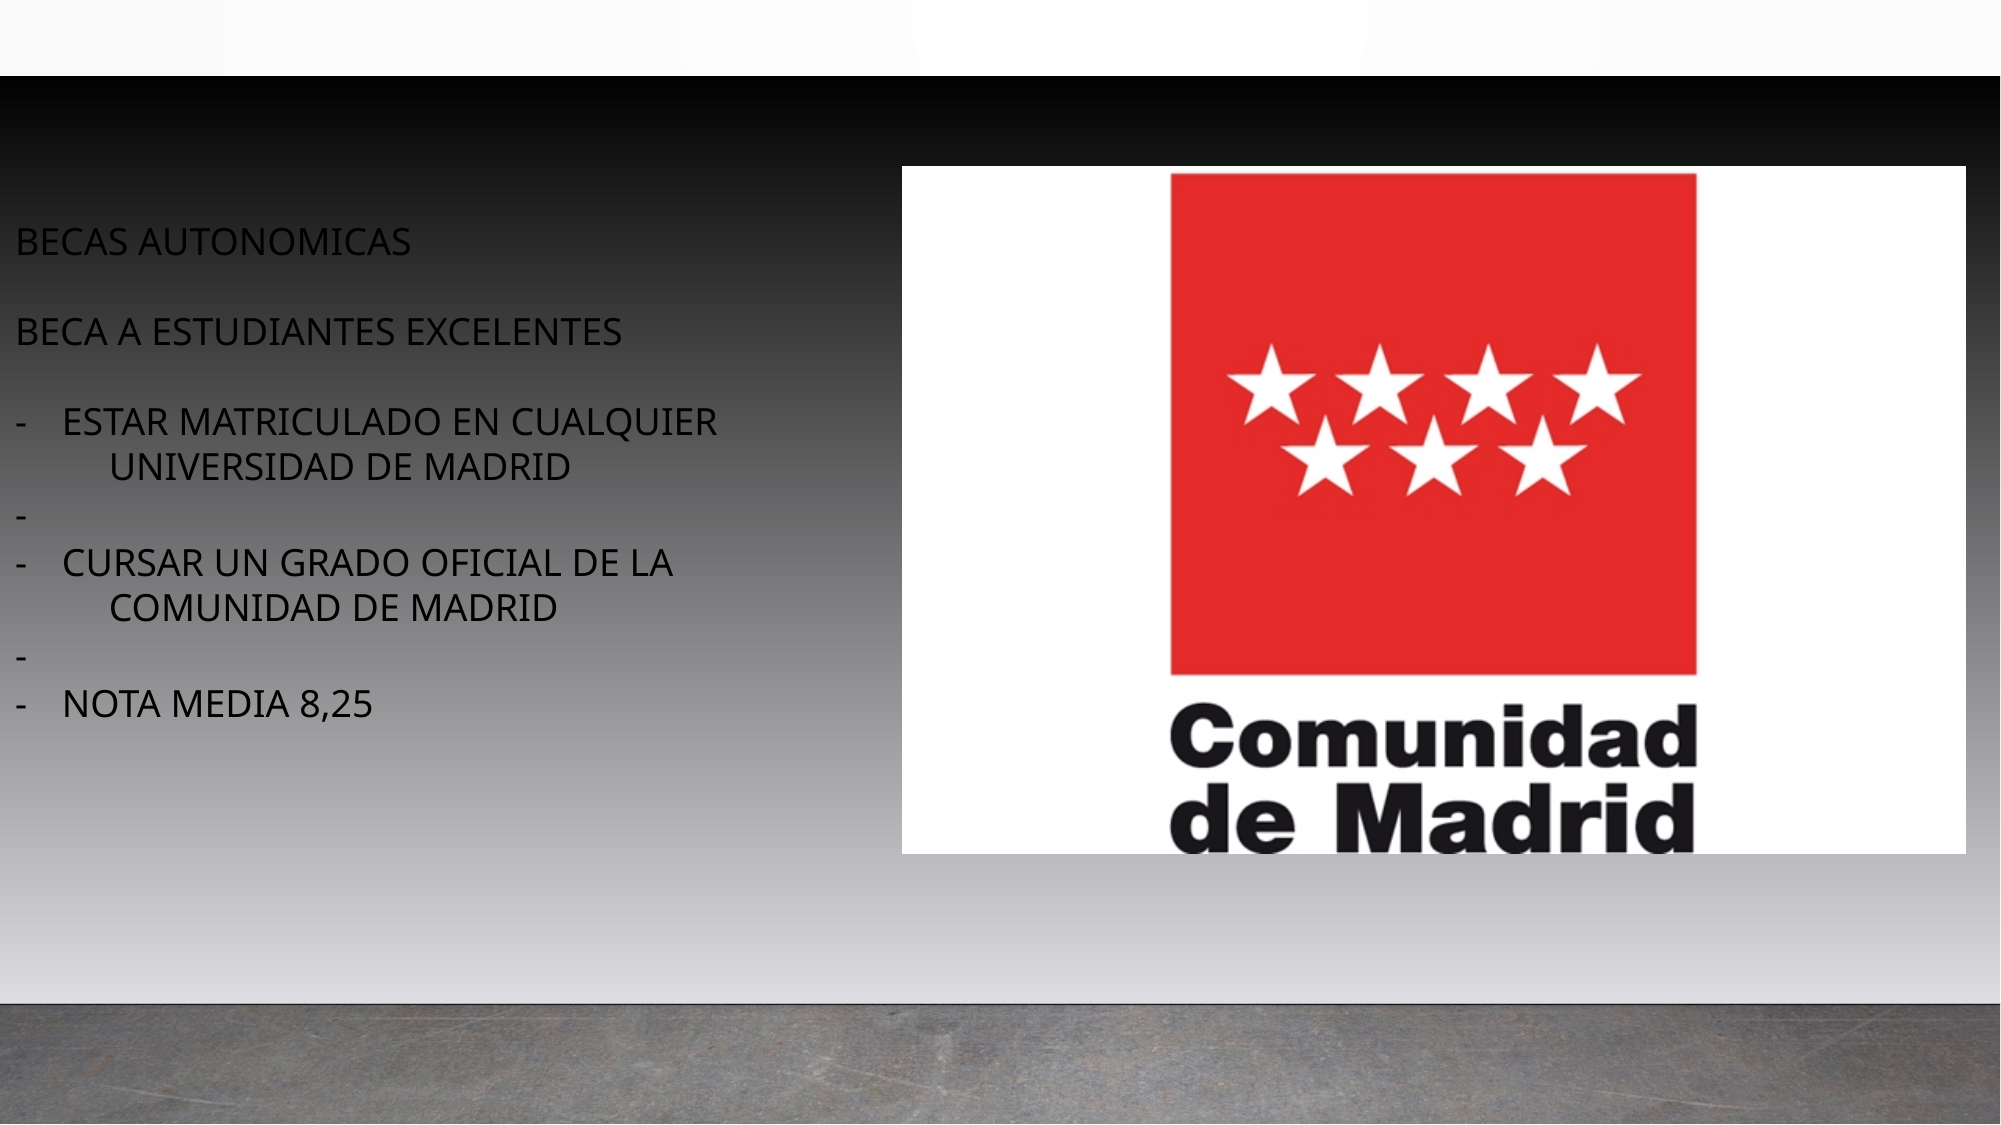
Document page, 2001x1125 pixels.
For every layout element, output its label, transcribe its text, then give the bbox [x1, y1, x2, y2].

text_box BECAS AUTONOMICAS BECA A ESTUDIANTES EXCELENTES ESTAR MATRICULADO EN CUALQUIER UNIVERSIDAD DE MADRID CURSAR UN GRADO OFICIAL DE LA COMUNIDAD DE MADRID NOTA MEDIA 8,25 [0, 210, 755, 726]
picture [902, 166, 1966, 854]
